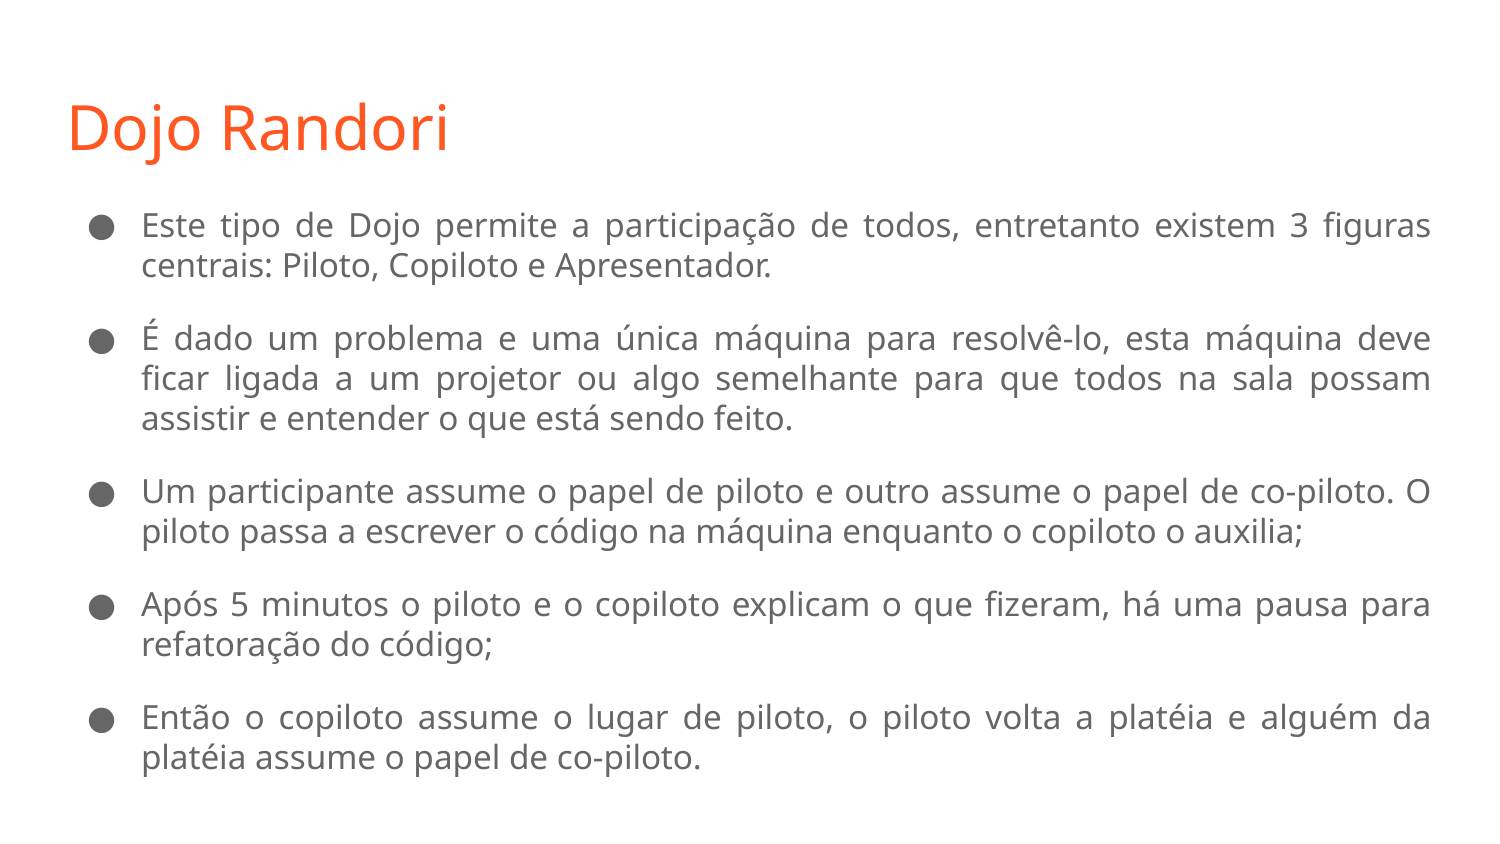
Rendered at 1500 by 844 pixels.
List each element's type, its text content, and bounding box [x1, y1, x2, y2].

title Dojo Randori [51, 72, 1449, 167]
list Este tipo de Dojo permite a participação de todos, entretanto existem 3 figuras centrais: Piloto, Copiloto e Apresentador. É dado um problema e uma única máquina para resolvê-lo, esta máquina deve ficar ligada a um projetor ou algo semelhante para que todos na sala possam assistir e entender o que está sendo feito. Um participante assume o papel de piloto e outro assume o papel de co-piloto. O piloto passa a escrever o código na máquina enquanto o copiloto o auxilia; Após 5 minutos o piloto e o copiloto explicam o que fizeram, há uma pausa para refatoração do código; Então o copiloto assume o lugar de piloto, o piloto volta a platéia e alguém da platéia assume o papel de co-piloto. [51, 189, 1449, 826]
